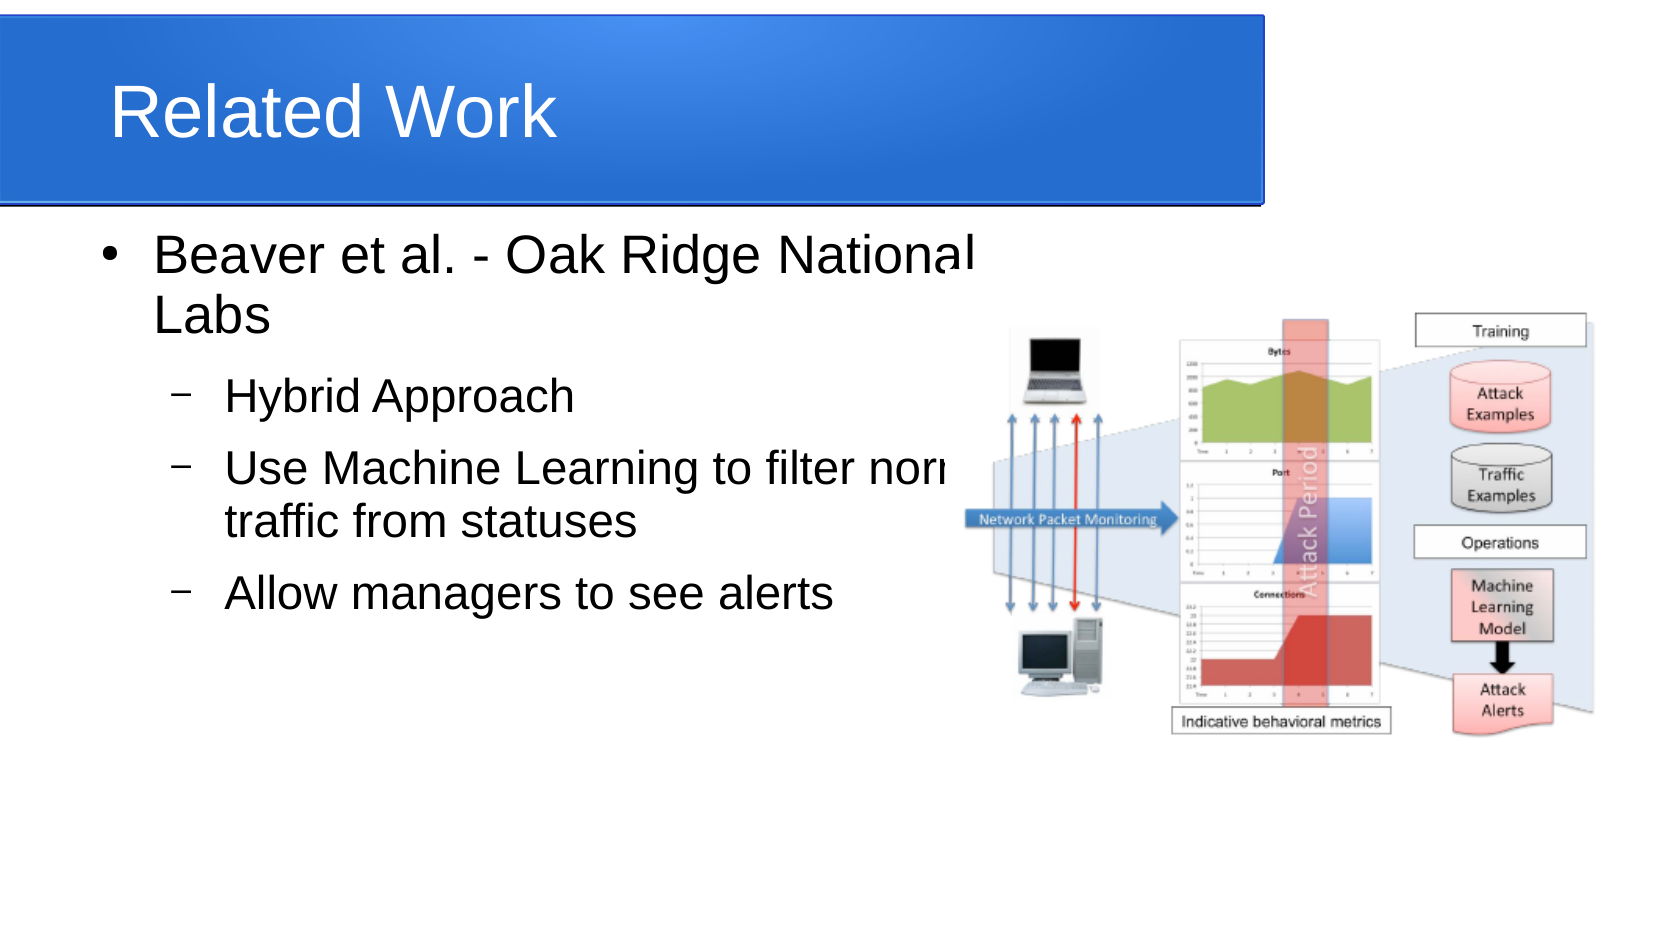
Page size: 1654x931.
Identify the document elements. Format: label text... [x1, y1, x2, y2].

title Related Work [82, 35, 1235, 189]
picture [945, 269, 1620, 752]
list Beaver et al. - Oak Ridge National Labs Hybrid Approach Use Machine Learning to filter normal traffic from statuses Allow managers to see alerts [82, 224, 1066, 764]
